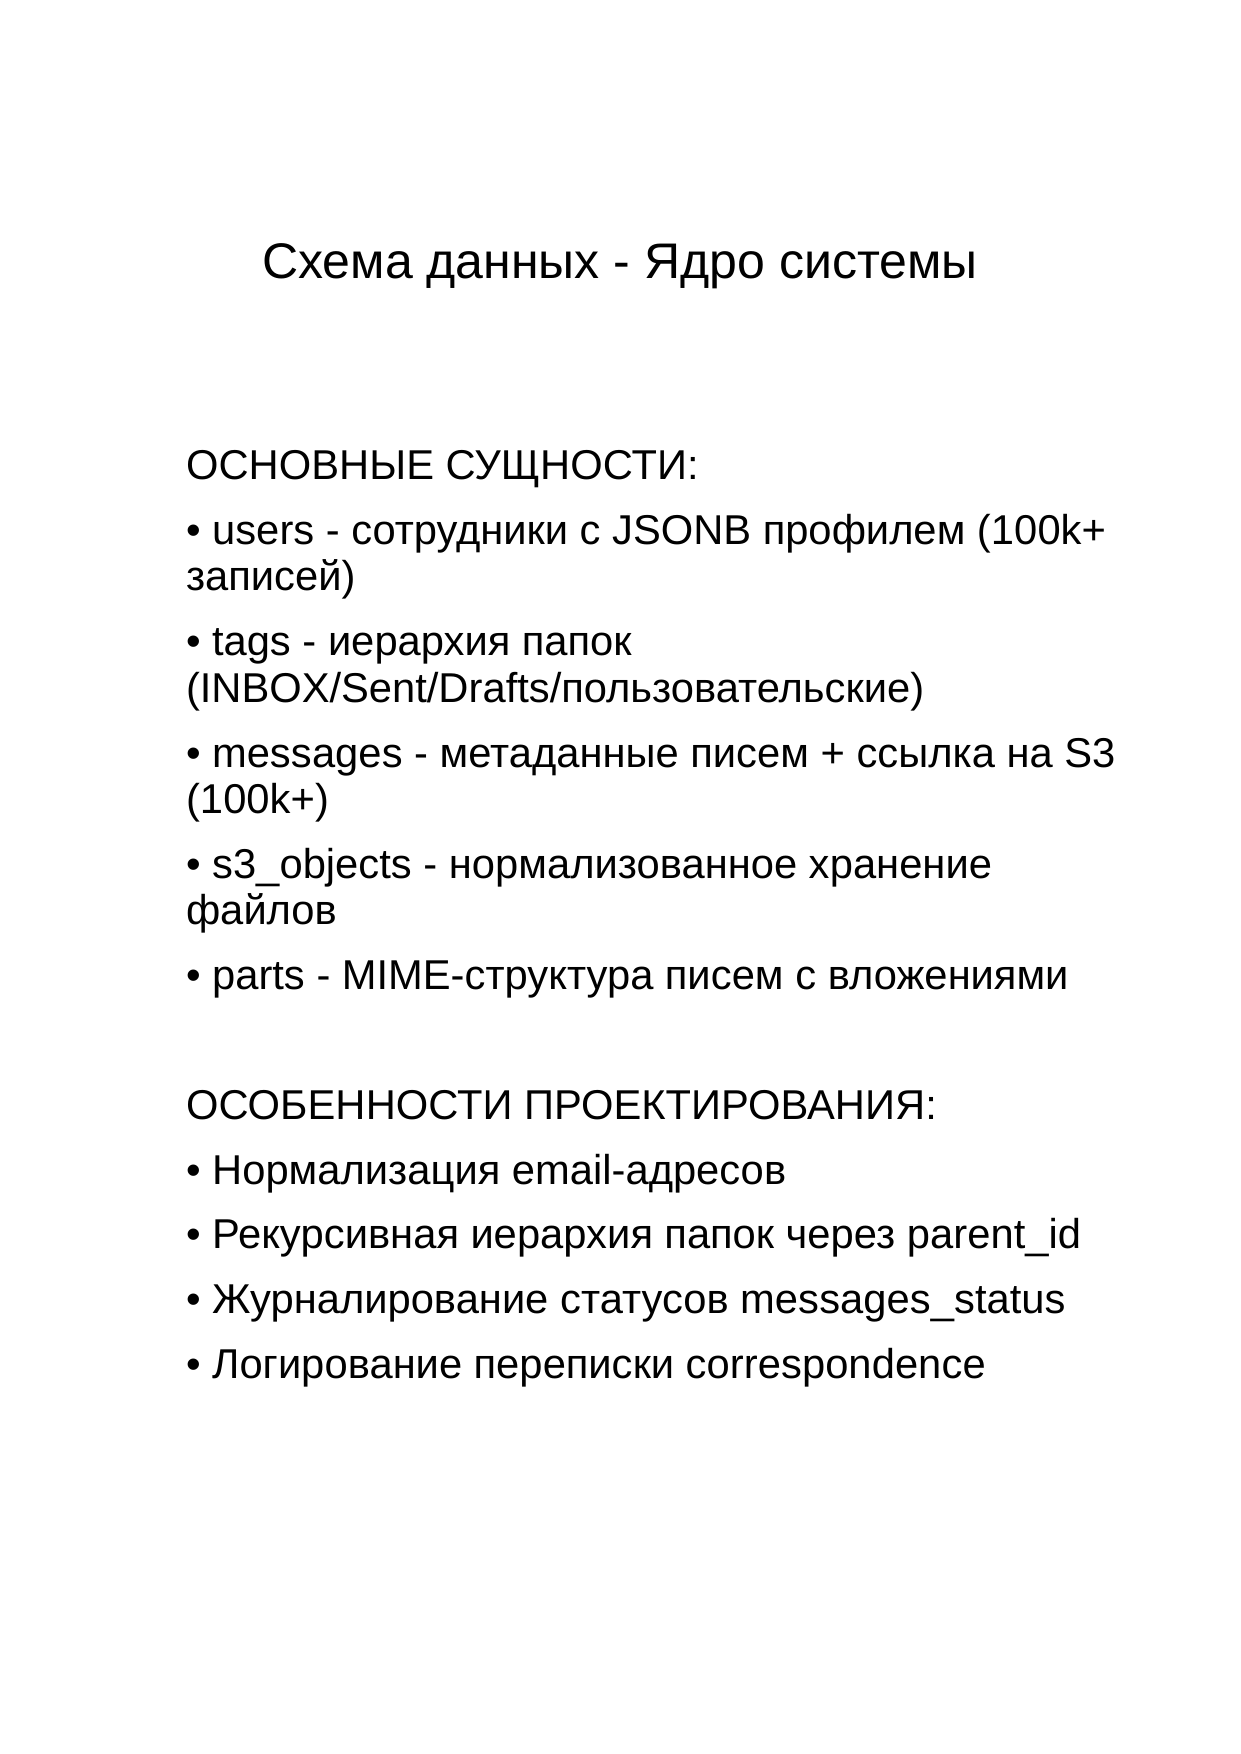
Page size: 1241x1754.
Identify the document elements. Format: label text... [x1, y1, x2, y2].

title Схема данных - Ядро системы [115, 232, 1125, 289]
list ОСНОВНЫЕ СУЩНОСТИ: • users - сотрудники с JSONB профилем (100k+ записей) • tags - иерархия папок (INBOX/Sent/Drafts/пользовательские) • messages - метаданные писем + ссылка на S3 (100k+) • s3_objects - нормализованное хранение файлов • parts - MIME-структура писем с вложениями ОСОБЕННОСТИ ПРОЕКТИРОВАНИЯ: • Нормализация email-адресов • Рекурсивная иерархия папок через parent_id • Журналирование статусов messages_status • Логирование переписки correspondence [115, 441, 1125, 1522]
